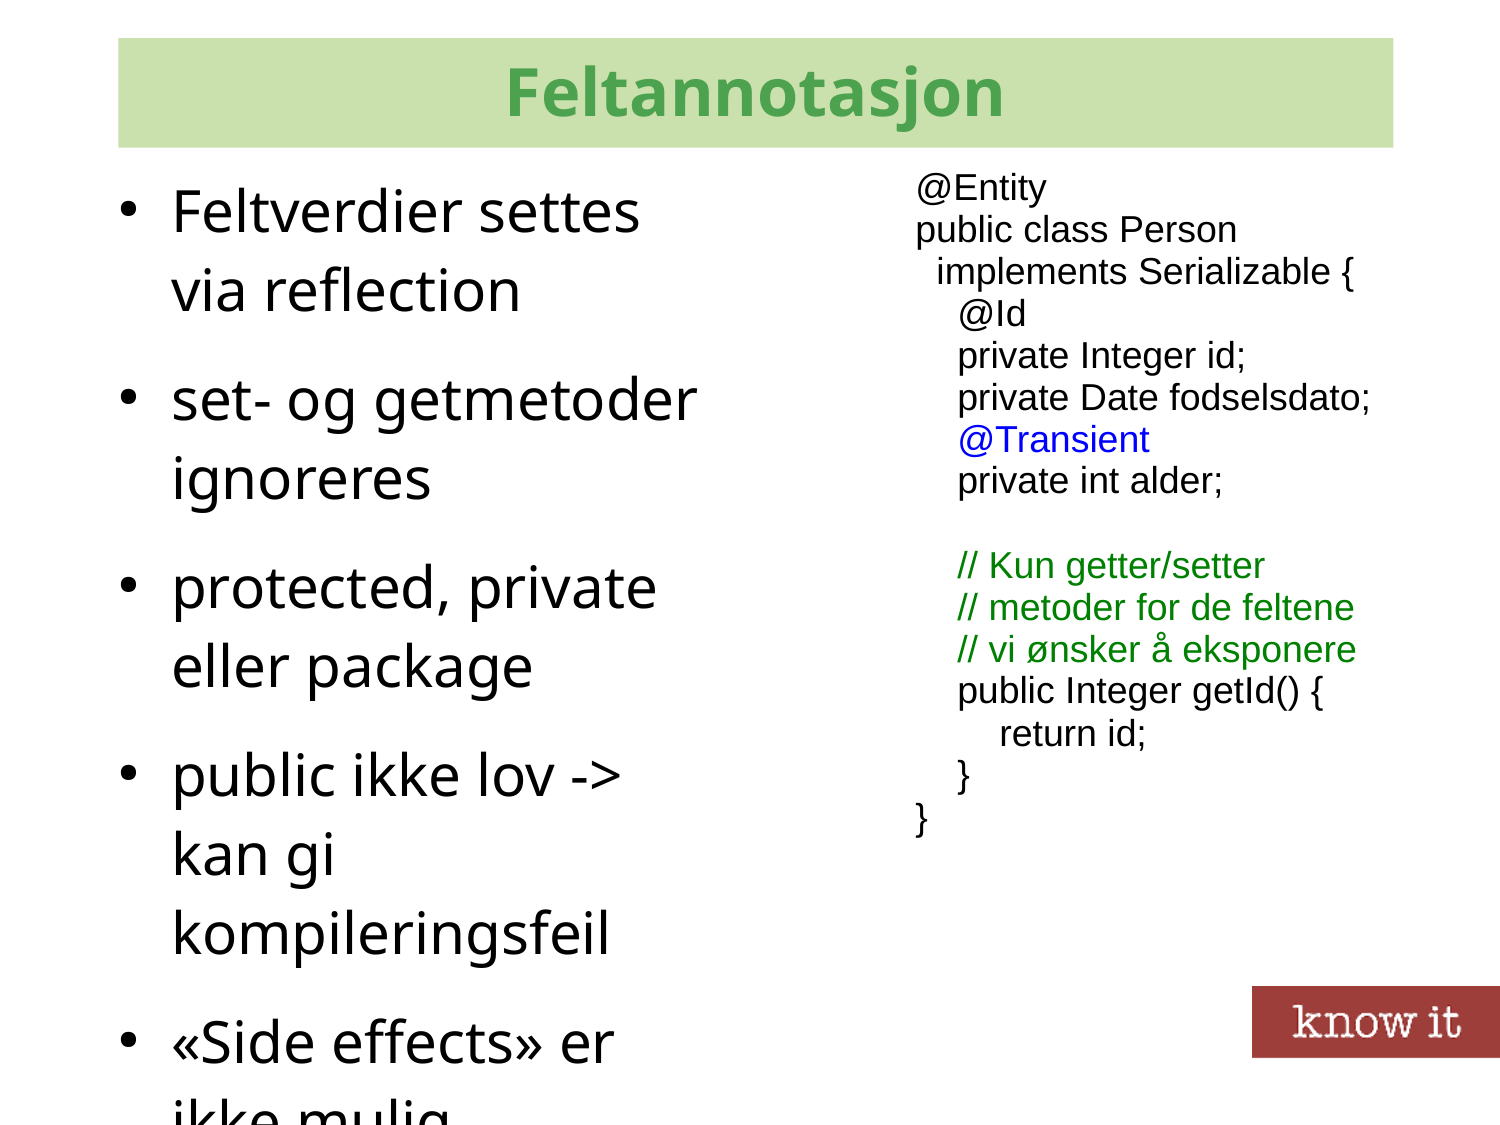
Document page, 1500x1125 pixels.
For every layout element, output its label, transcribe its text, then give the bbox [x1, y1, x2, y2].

text_box @Entity public class Person implements Serializable { @Id private Integer id; private Date fodselsdato; @Transient private int alder; // Kun getter/setter // metoder for de feltene // vi ønsker å eksponere public Integer getId() { return id; } } [915, 166, 1418, 838]
picture [1252, 986, 1500, 1058]
text_box Feltannotasjon [118, 38, 1394, 148]
list Feltverdier settes via reflection set- og getmetoder ignoreres protected, private eller package public ikke lov -> kan gi kompileringsfeil «Side effects» er ikke mulig – hvordan regne ut alder? [100, 170, 733, 1014]
